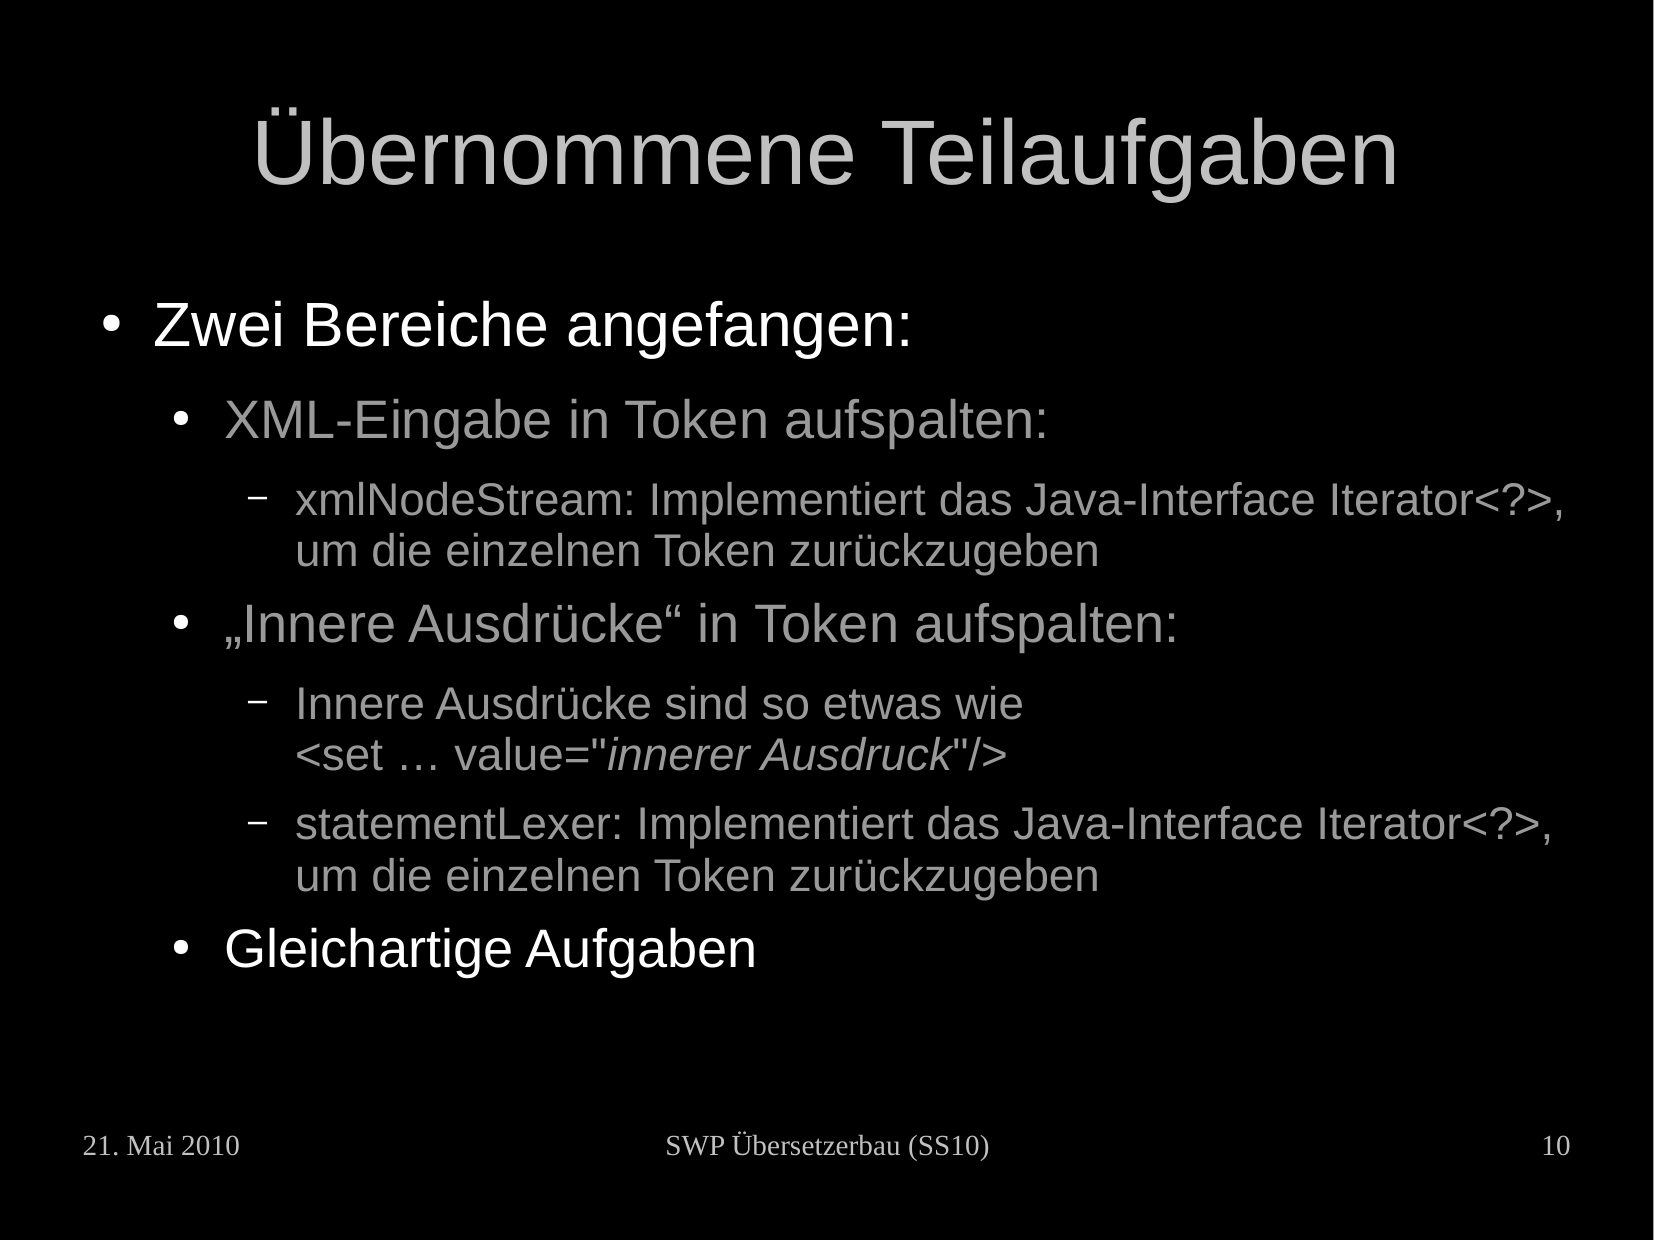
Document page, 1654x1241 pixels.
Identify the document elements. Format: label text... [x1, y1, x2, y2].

title Übernommene Teilaufgaben [82, 49, 1571, 257]
list Zwei Bereiche angefangen: XML-Eingabe in Token aufspalten: xmlNodeStream: Implementiert das Java-Interface Iterator<?>, um die einzelnen Token zurückzugeben „Innere Ausdrücke“ in Token aufspalten: Innere Ausdrücke sind so etwas wie <set … value="innerer Ausdruck"/> statementLexer: Implementiert das Java-Interface Iterator<?>, um die einzelnen Token zurückzugeben Gleichartige Aufgaben [82, 290, 1571, 1109]
